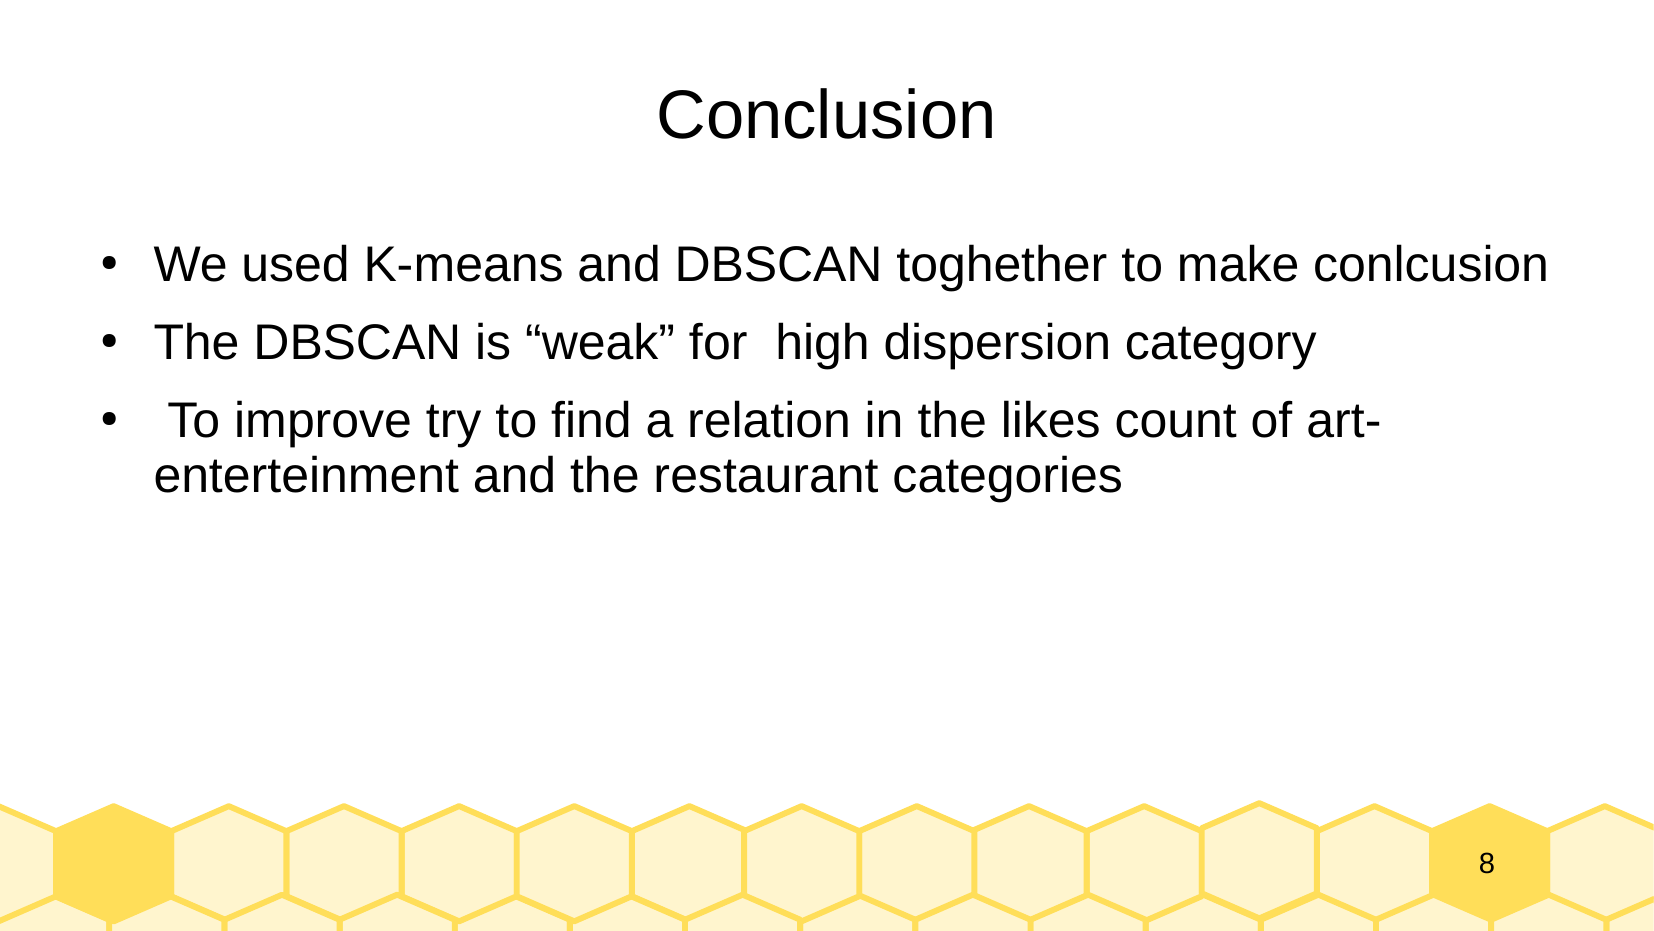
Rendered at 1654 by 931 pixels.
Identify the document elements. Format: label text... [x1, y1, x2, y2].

title Conclusion [82, 37, 1571, 193]
list We used K-means and DBSCAN toghether to make conlcusion The DBSCAN is “weak” for high dispersion category To improve try to find a relation in the likes count of art-enterteinment and the restaurant categories [82, 236, 1571, 776]
